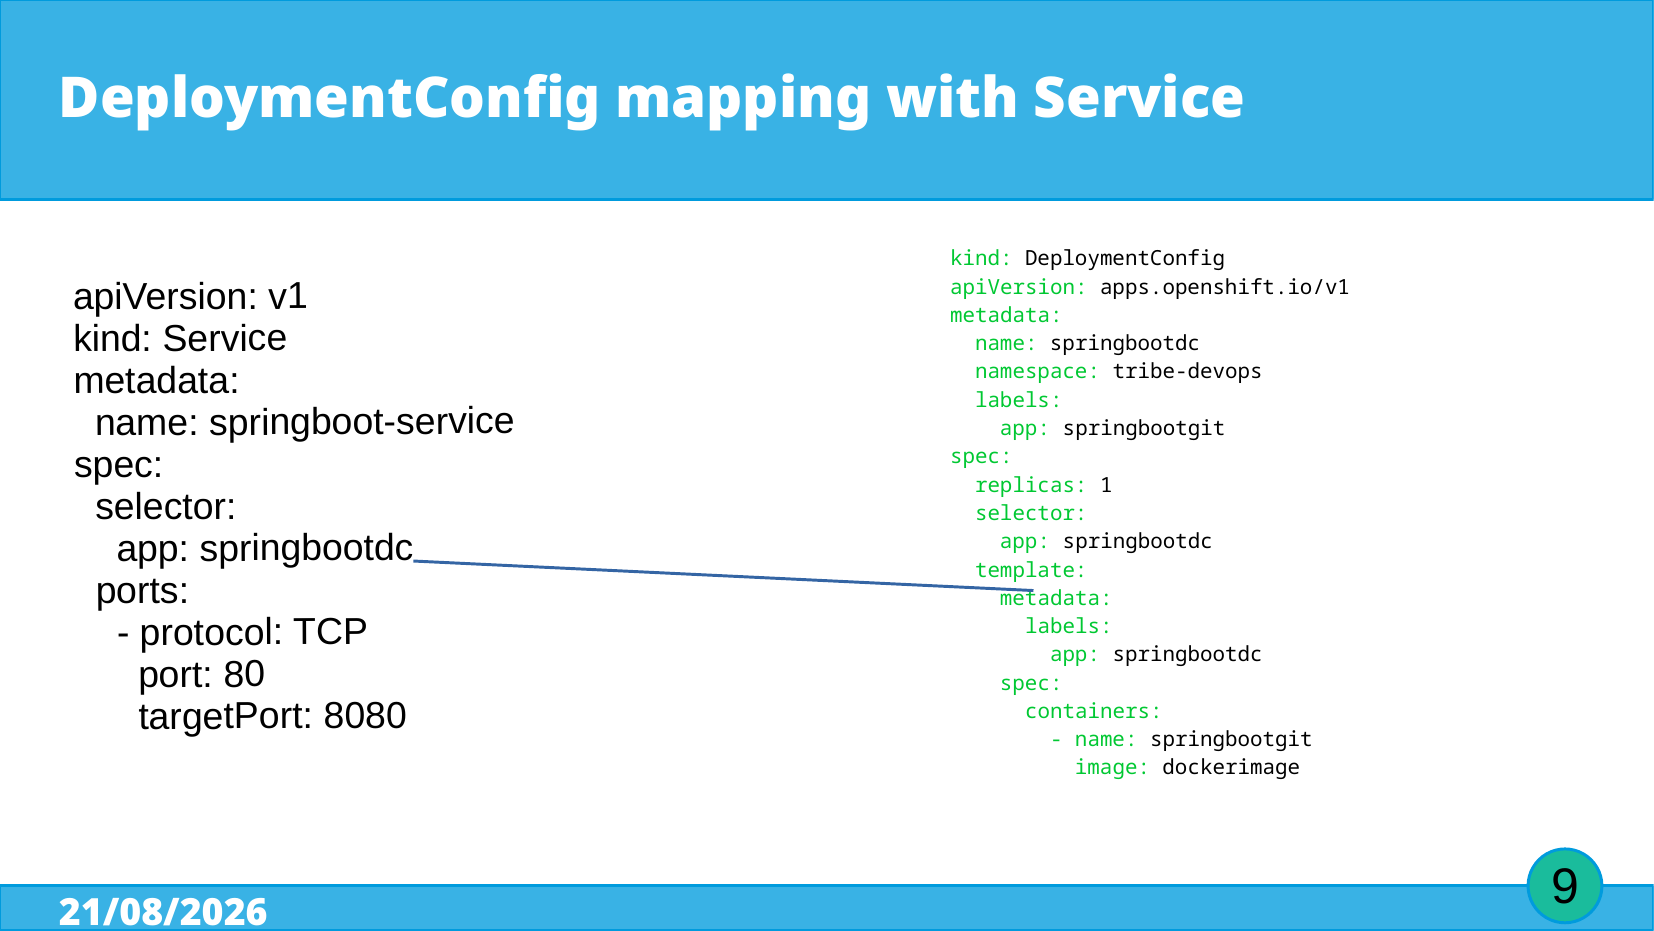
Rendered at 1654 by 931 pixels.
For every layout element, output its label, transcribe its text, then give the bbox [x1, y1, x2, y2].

text_box apiVersion: v1 kind: Service metadata: name: springboot-service spec: selector: app: springbootdc ports: - protocol: TCP port: 80 targetPort: 8080 [58, 265, 562, 788]
text_box kind: DeploymentConfig apiVersion: apps.openshift.io/v1 metadata: name: springbootdc namespace: tribe-devops labels: app: springbootgit spec: replicas: 1 selector: app: springbootdc template: metadata: labels: app: springbootdc spec: containers: - name: springbootgit image: dockerimage [935, 236, 1565, 798]
title DeploymentConfig mapping with Service [59, 37, 1595, 155]
